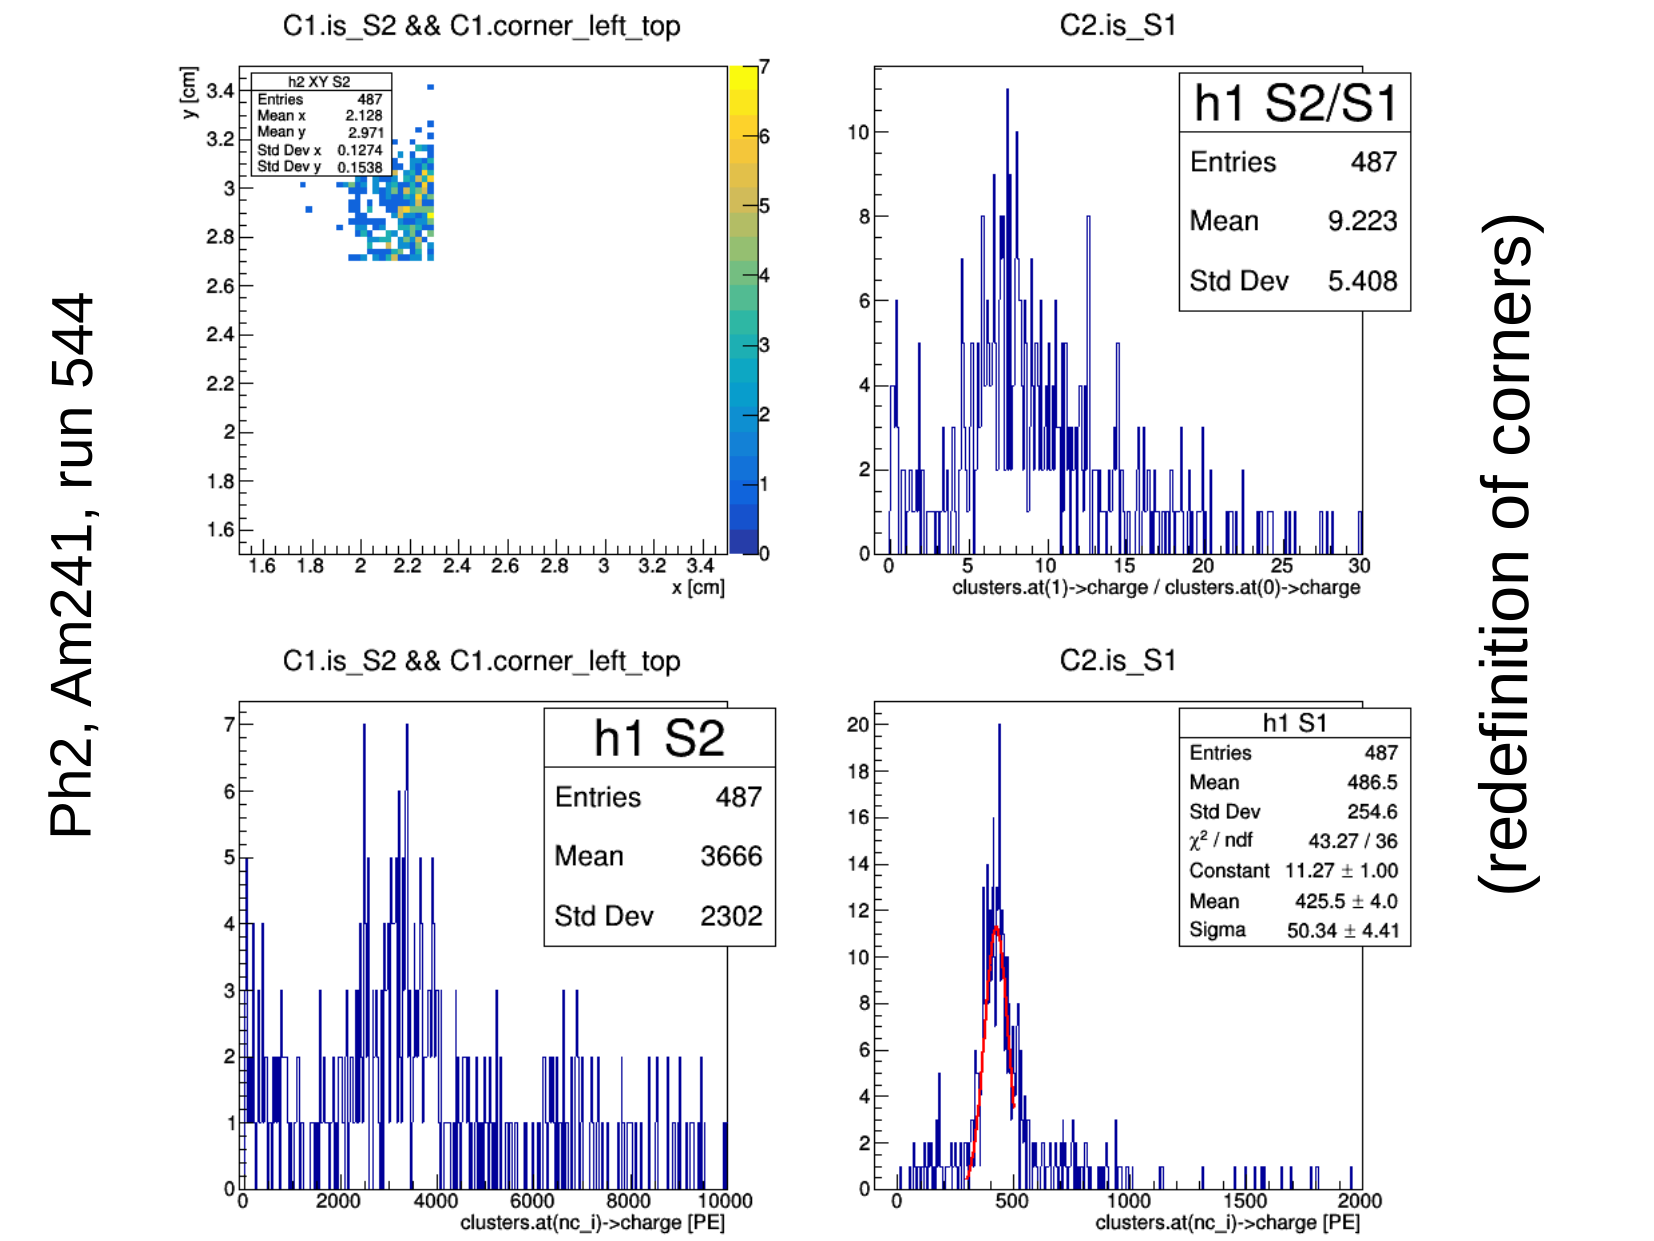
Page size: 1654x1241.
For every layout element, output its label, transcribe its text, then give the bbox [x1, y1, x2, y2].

picture [176, 3, 1425, 1241]
text_box Ph2, Am241, run 544 [30, 225, 170, 907]
text_box (redefinition of corners) [1457, 29, 1627, 1081]
